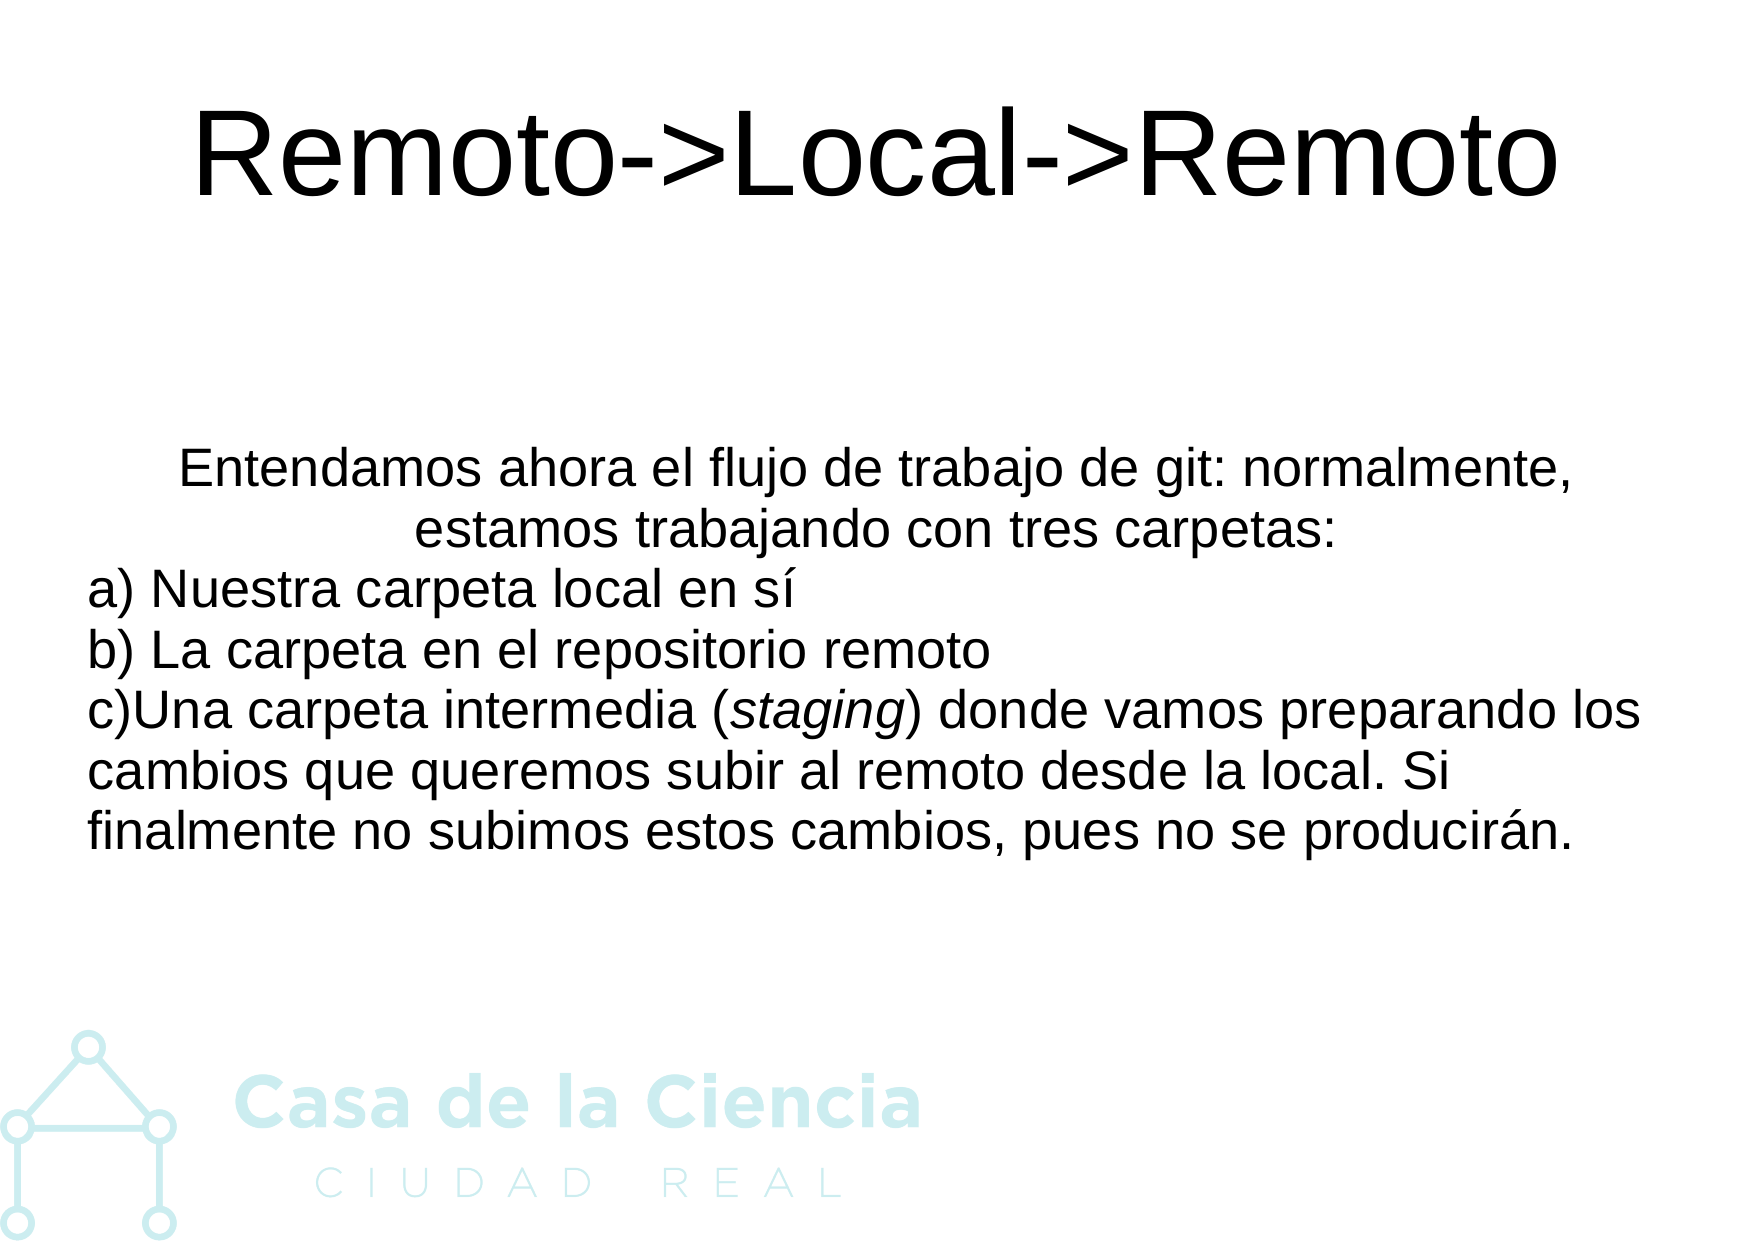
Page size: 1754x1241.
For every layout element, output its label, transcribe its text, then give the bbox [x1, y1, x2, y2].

title Remoto->Local->Remoto [87, 49, 1667, 257]
subtitle Entendamos ahora el flujo de trabajo de git: normalmente, estamos trabajando con tres carpetas: a) Nuestra carpeta local en sí b) La carpeta en el repositorio remoto c)Una carpeta intermedia (staging) donde vamos preparando los cambios que queremos subir al remoto desde la local. Si finalmente no subimos estos cambios, pues no se producirán. [87, 290, 1667, 1010]
